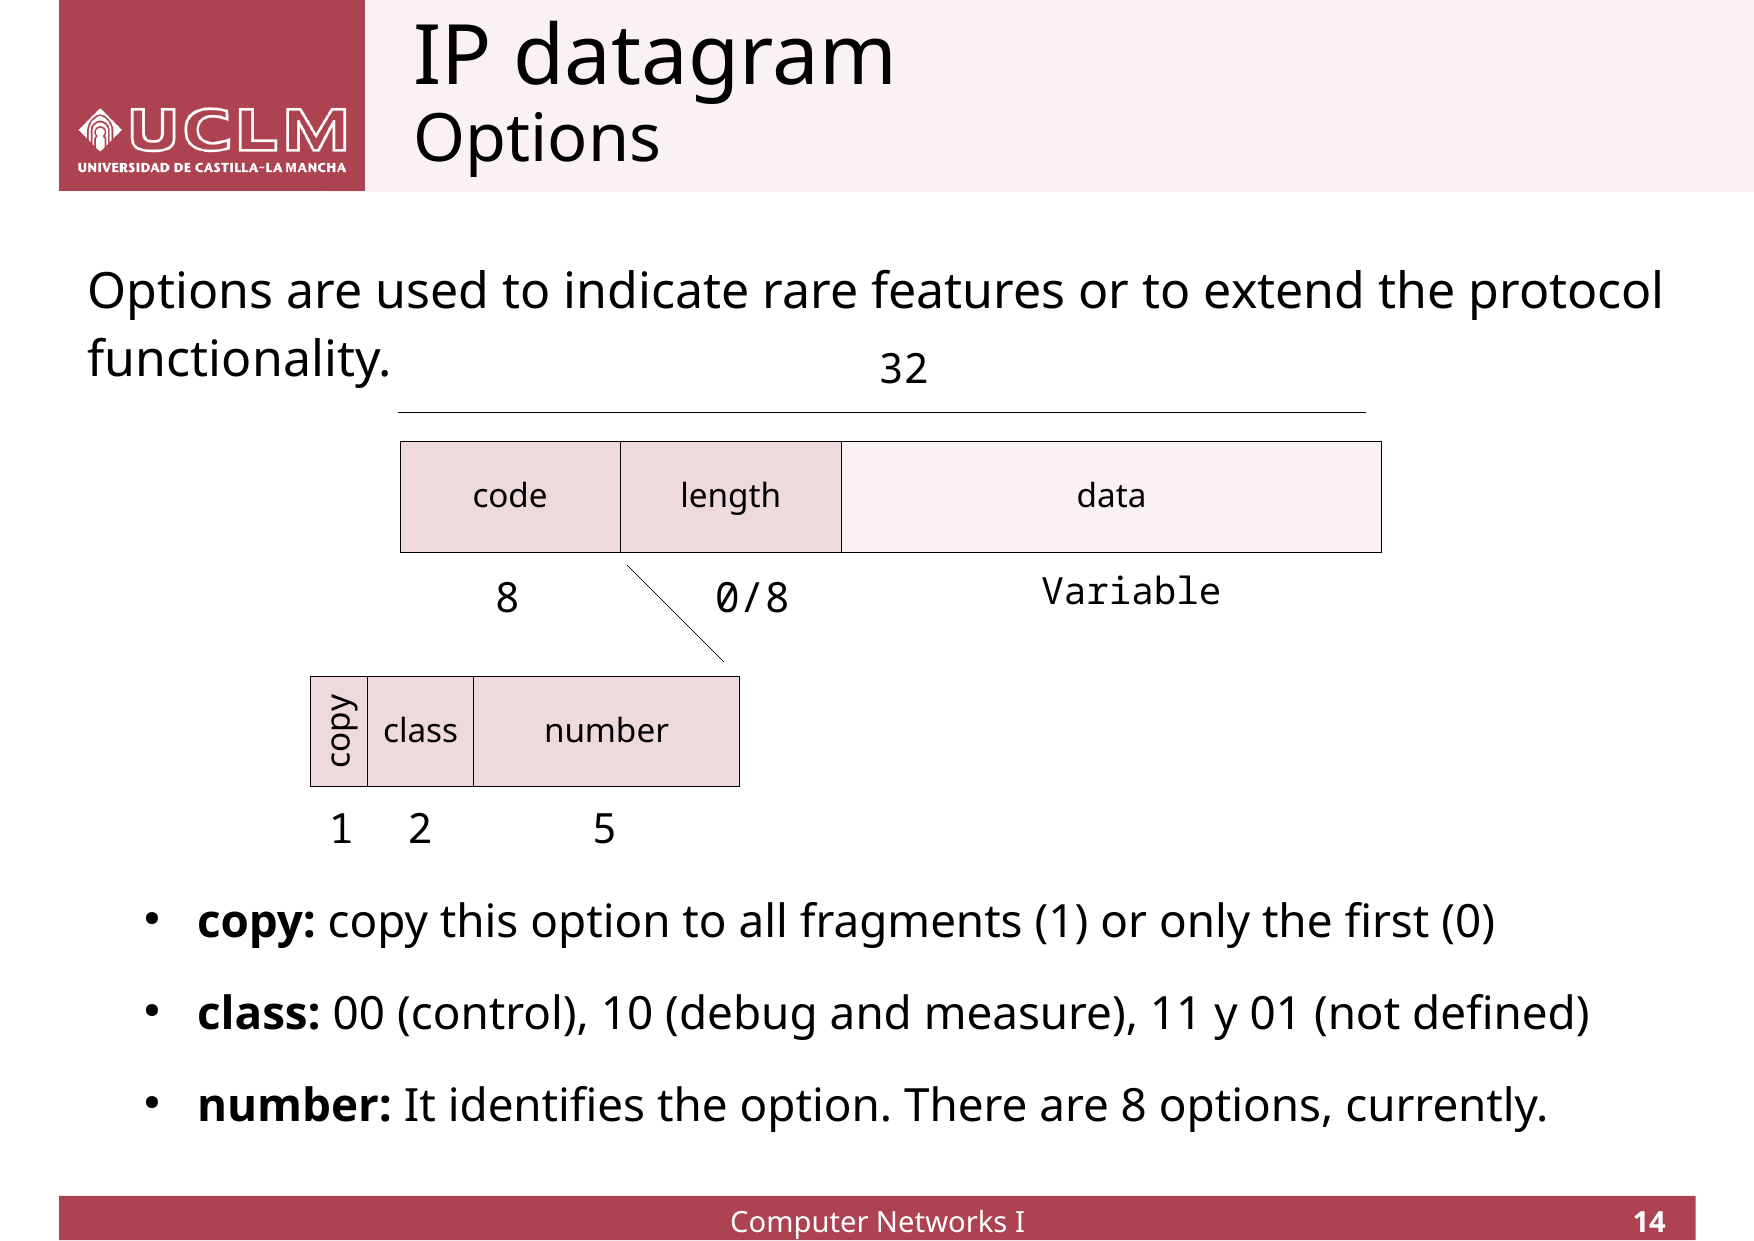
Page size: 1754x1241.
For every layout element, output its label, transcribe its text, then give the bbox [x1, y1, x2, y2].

text_box copy [310, 676, 367, 787]
text_box number [473, 676, 740, 787]
list Options are used to indicate rare features or to extend the protocol functionality. [87, 254, 1667, 1074]
text_box 1 [328, 793, 356, 856]
text_box data [841, 441, 1382, 553]
text_box Variable [1041, 560, 1222, 616]
text_box code [400, 441, 620, 553]
text_box length [620, 441, 841, 553]
text_box 5 [592, 793, 619, 856]
text_box 2 [407, 793, 435, 856]
text_box 8 [494, 563, 522, 626]
text_box 0/8 [714, 563, 790, 626]
text_box 32 [878, 334, 929, 397]
picture [59, 0, 365, 191]
title IP datagram Options [413, 0, 1667, 198]
list copy: copy this option to all fragments (1) or only the first (0) class: 00 (control), 10 (debug and measure), 11 y 01 (not defined) number: It identifies the option. There are 8 options, currently. [126, 888, 1684, 1144]
text_box class [367, 676, 473, 787]
